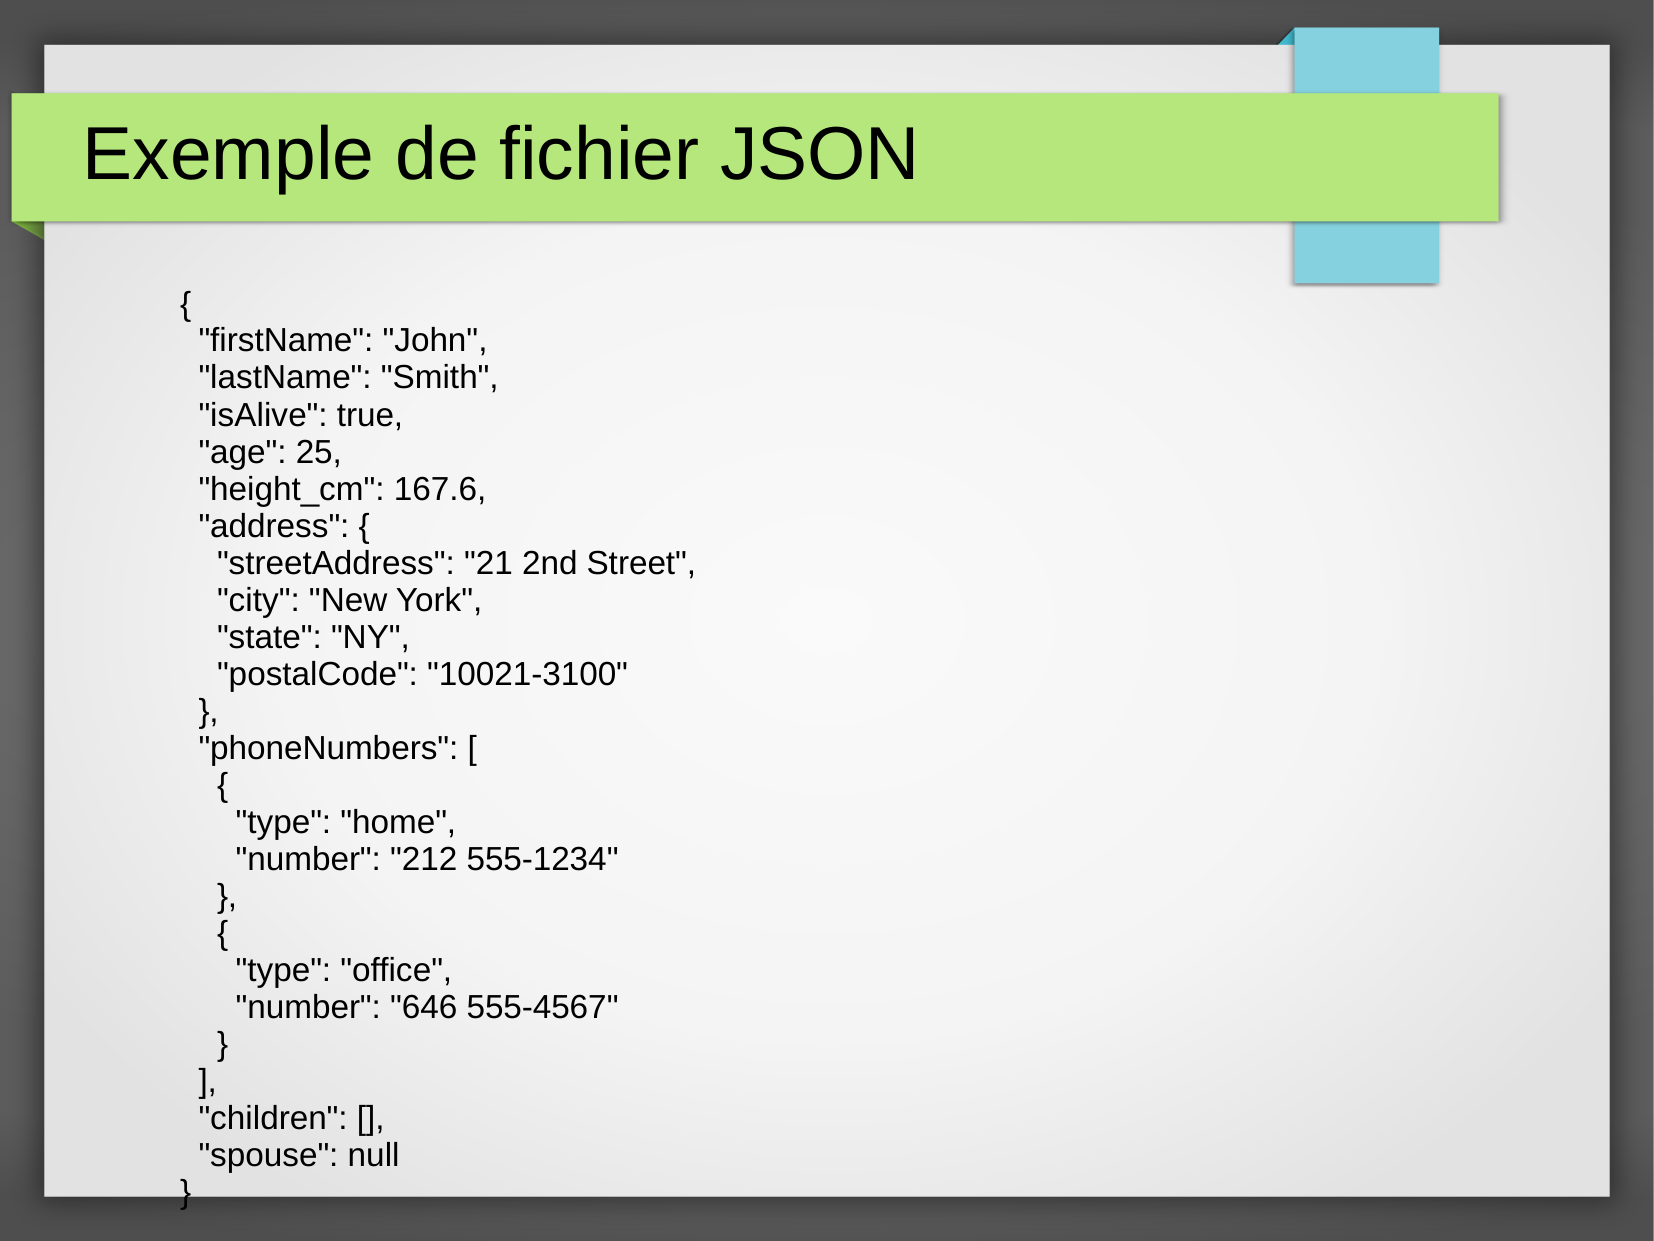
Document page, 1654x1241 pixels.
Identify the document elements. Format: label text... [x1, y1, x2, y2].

text_box { "firstName": "John", "lastName": "Smith", "isAlive": true, "age": 25, "height_cm": 167.6, "address": { "streetAddress": "21 2nd Street", "city": "New York", "state": "NY", "postalCode": "10021-3100" }, "phoneNumbers": [ { "type": "home", "number": "212 555-1234" }, { "type": "office", "number": "646 555-4567" } ], "children": [], "spouse": null } [165, 277, 1477, 1230]
picture [0, 0, 1654, 1241]
title Exemple de fichier JSON [82, 94, 1264, 213]
